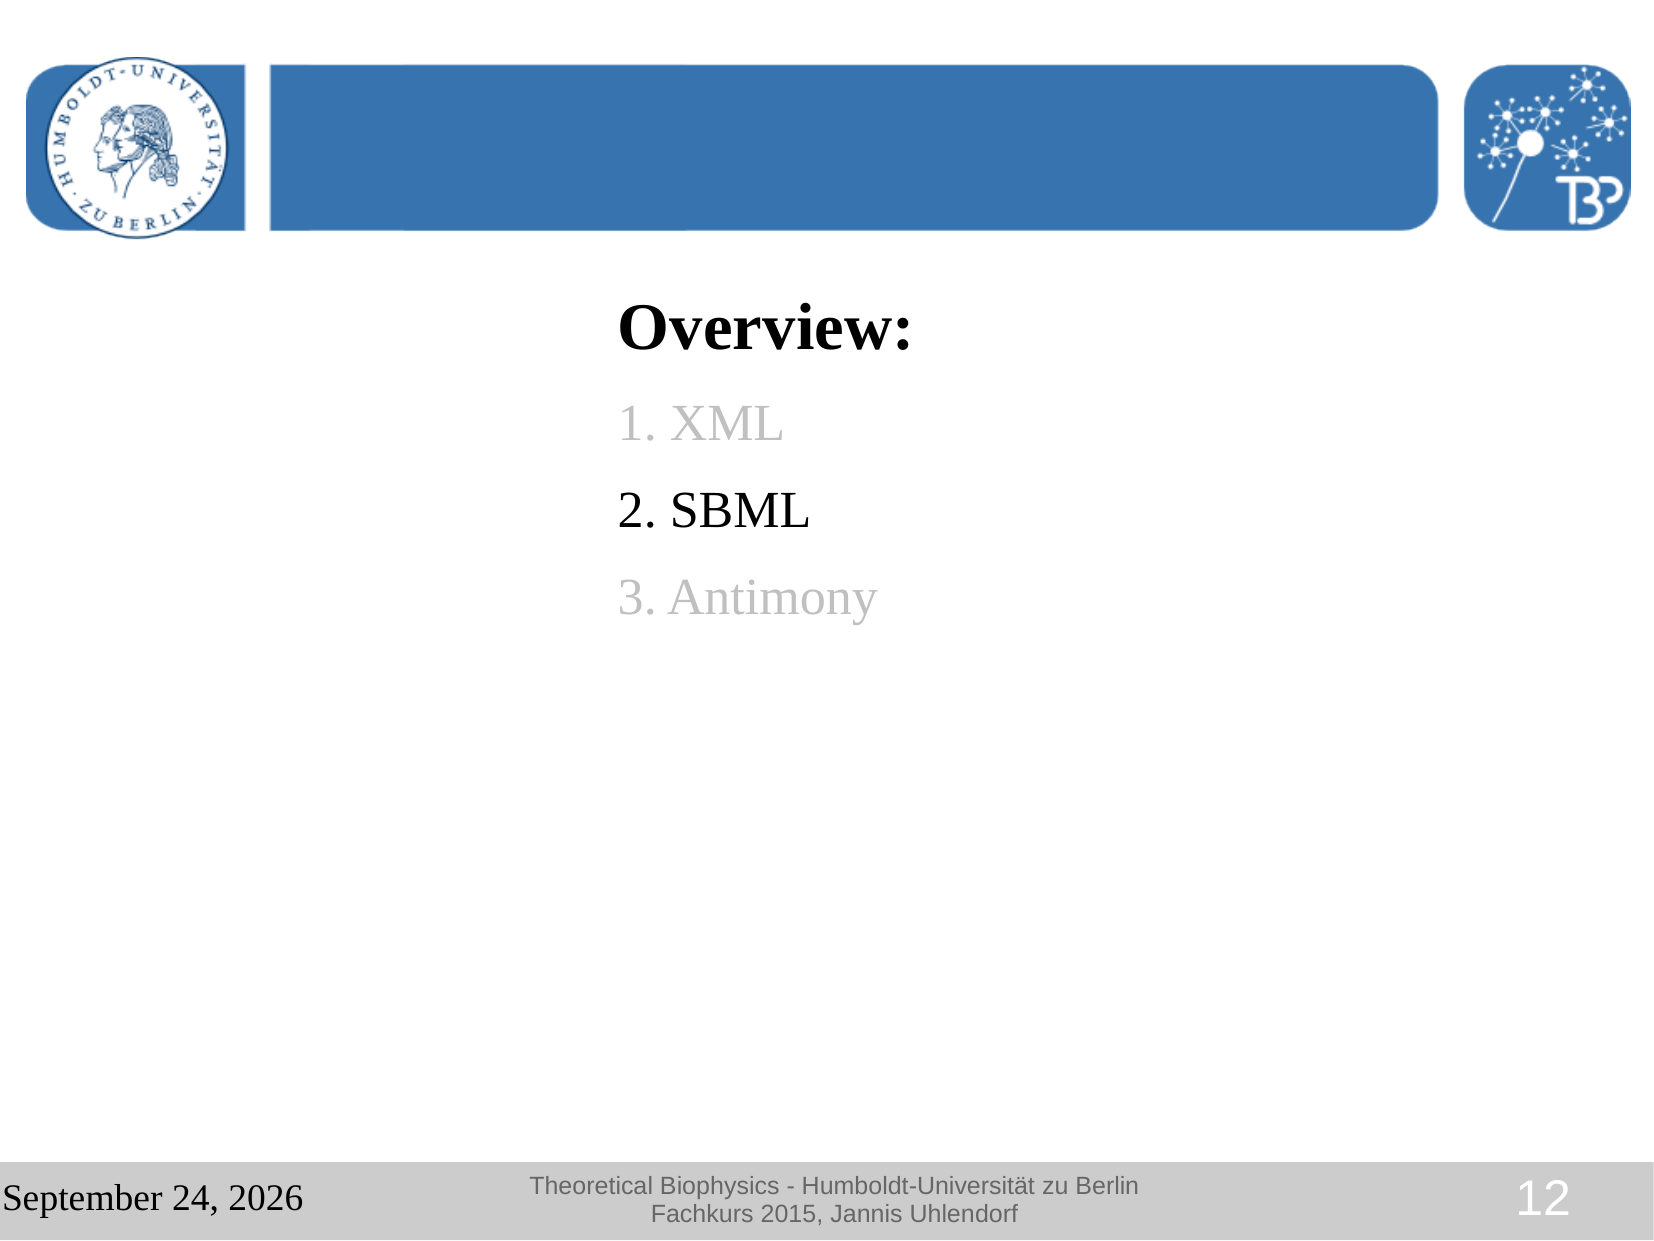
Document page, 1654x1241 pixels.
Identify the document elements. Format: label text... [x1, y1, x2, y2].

list Overview: 1. XML 2. SBML 3. Antimony [546, 290, 1654, 1109]
picture [26, 57, 1631, 248]
